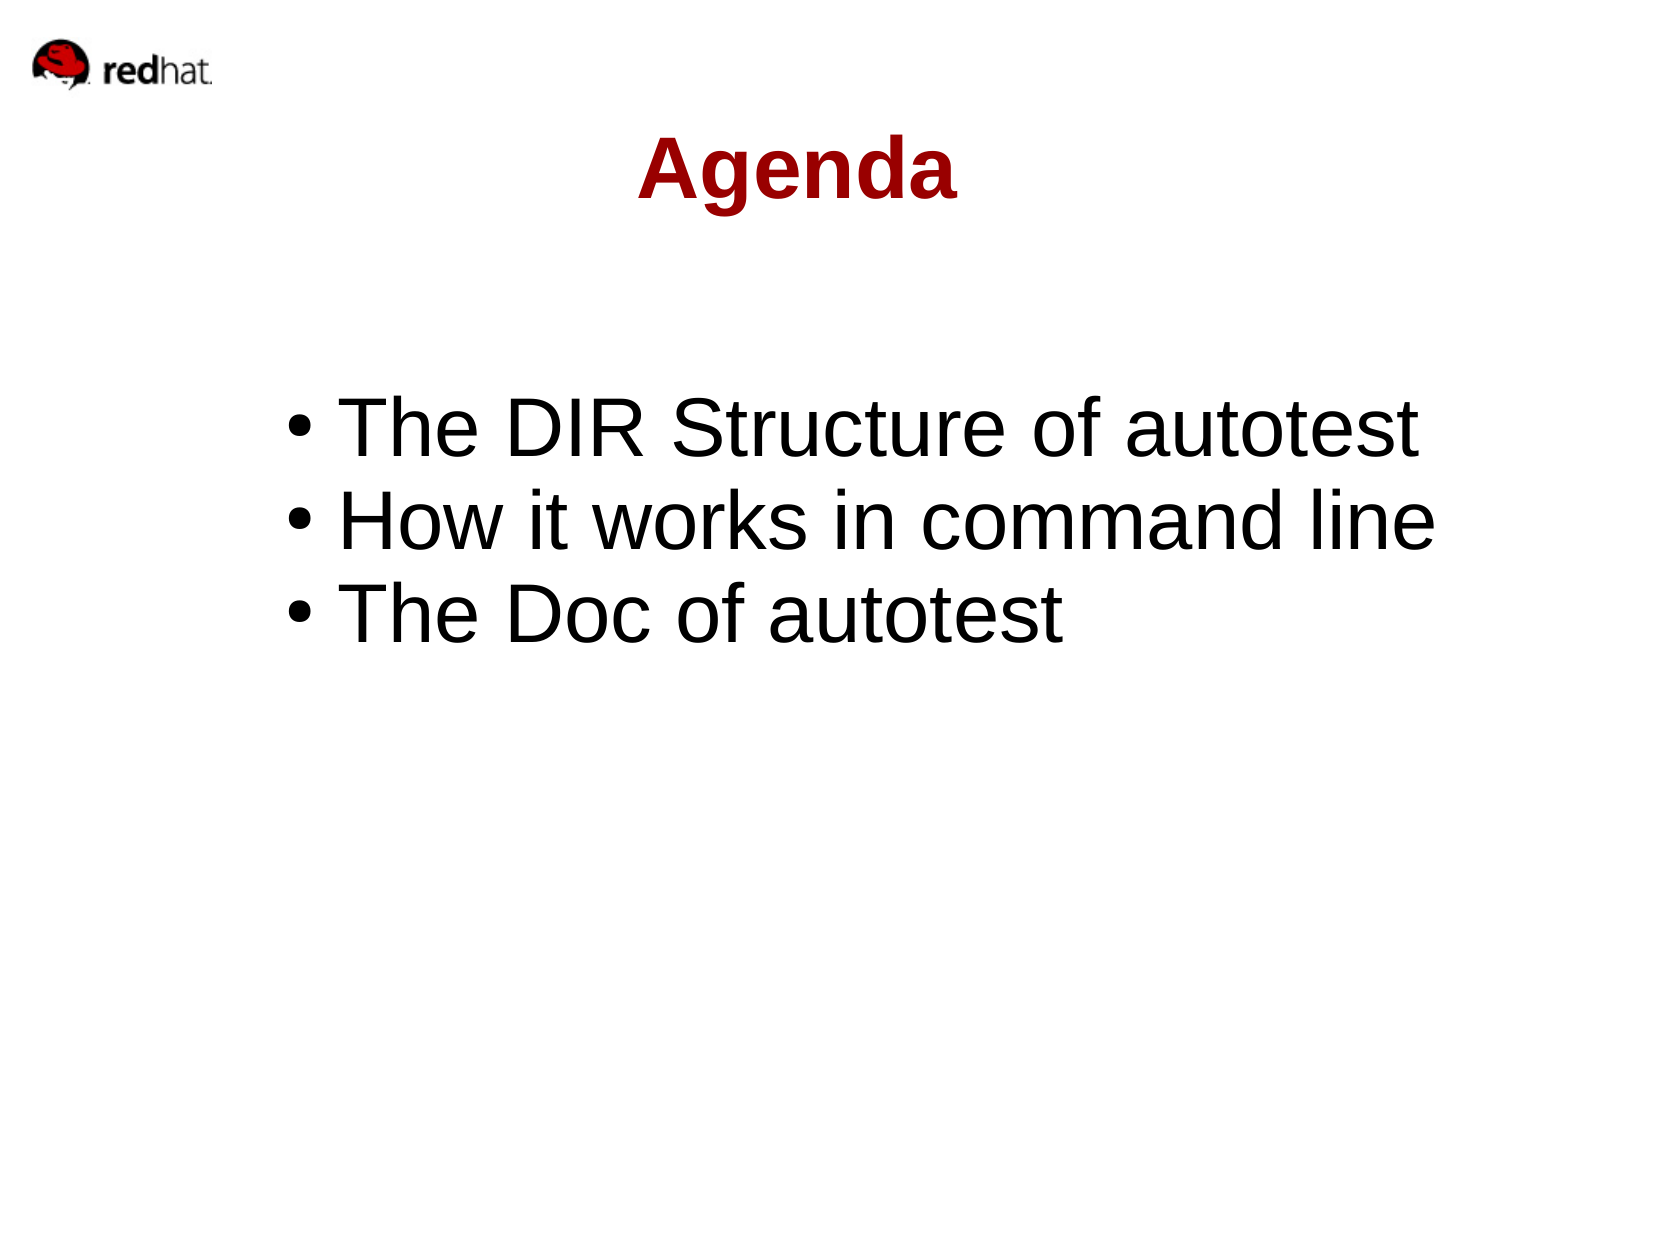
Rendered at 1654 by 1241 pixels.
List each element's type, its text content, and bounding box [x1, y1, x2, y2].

title Agenda [94, 111, 1501, 225]
picture [31, 37, 212, 98]
text_box The DIR Structure of autotest How it works in command line The Doc of autotest [270, 373, 1508, 976]
